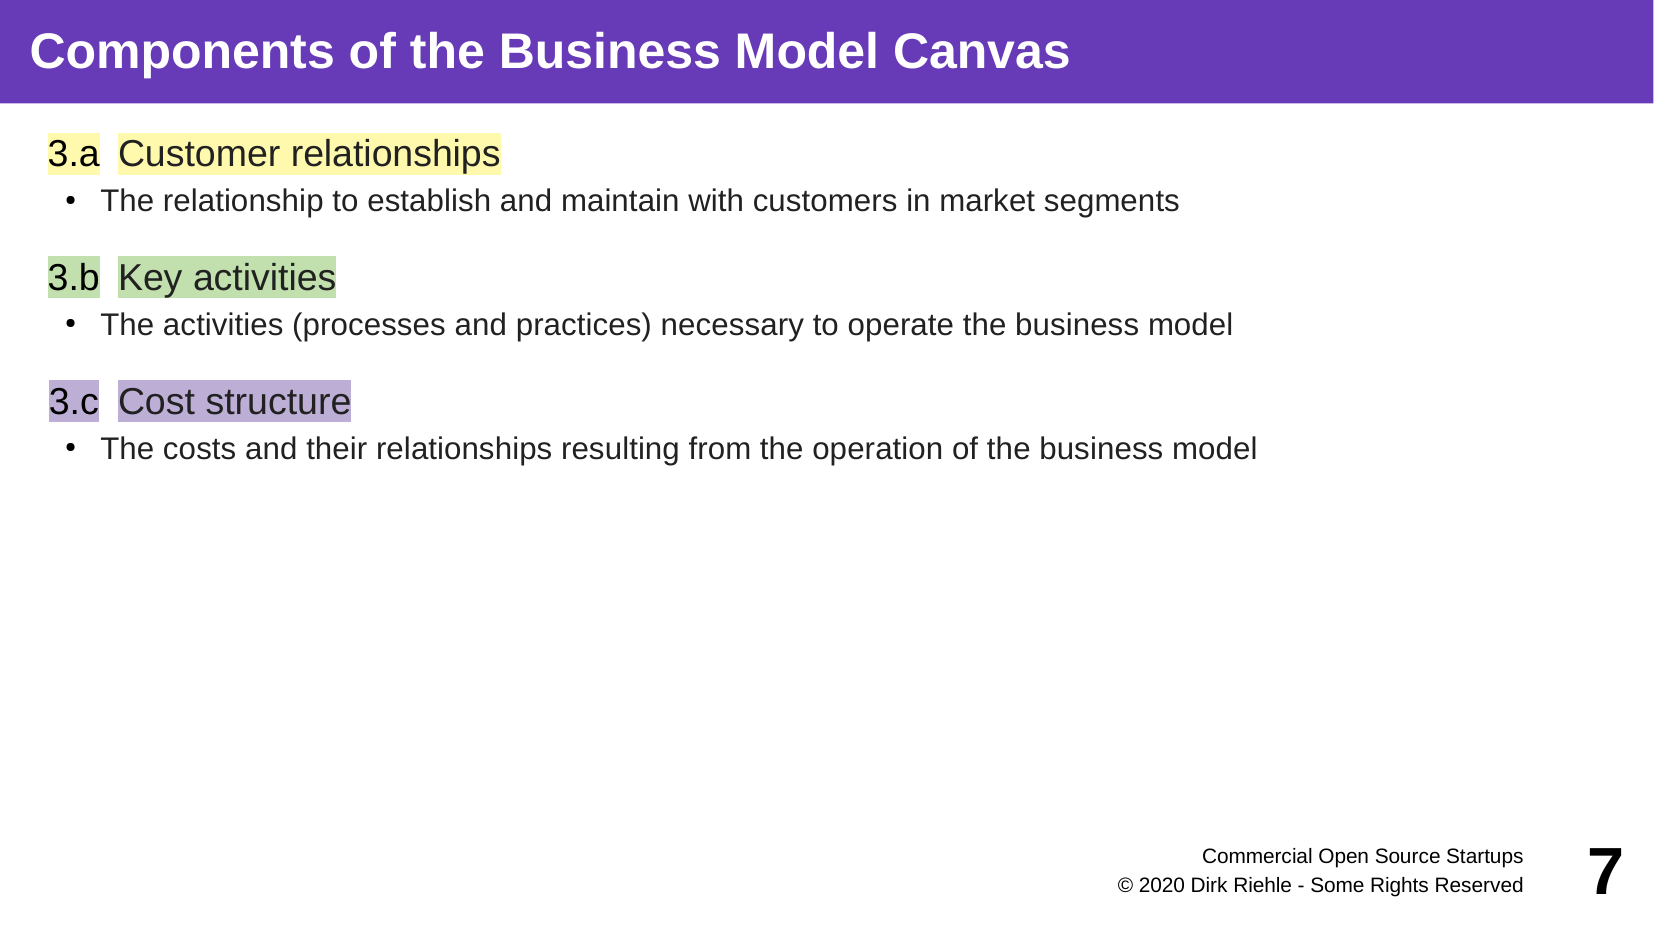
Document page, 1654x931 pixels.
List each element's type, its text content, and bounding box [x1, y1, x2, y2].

title Components of the Business Model Canvas [0, 0, 1654, 104]
list Customer relationships The relationship to establish and maintain with customers in market segments Key activities The activities (processes and practices) necessary to operate the business model Cost structure The costs and their relationships resulting from the operation of the business model [29, 132, 1625, 813]
